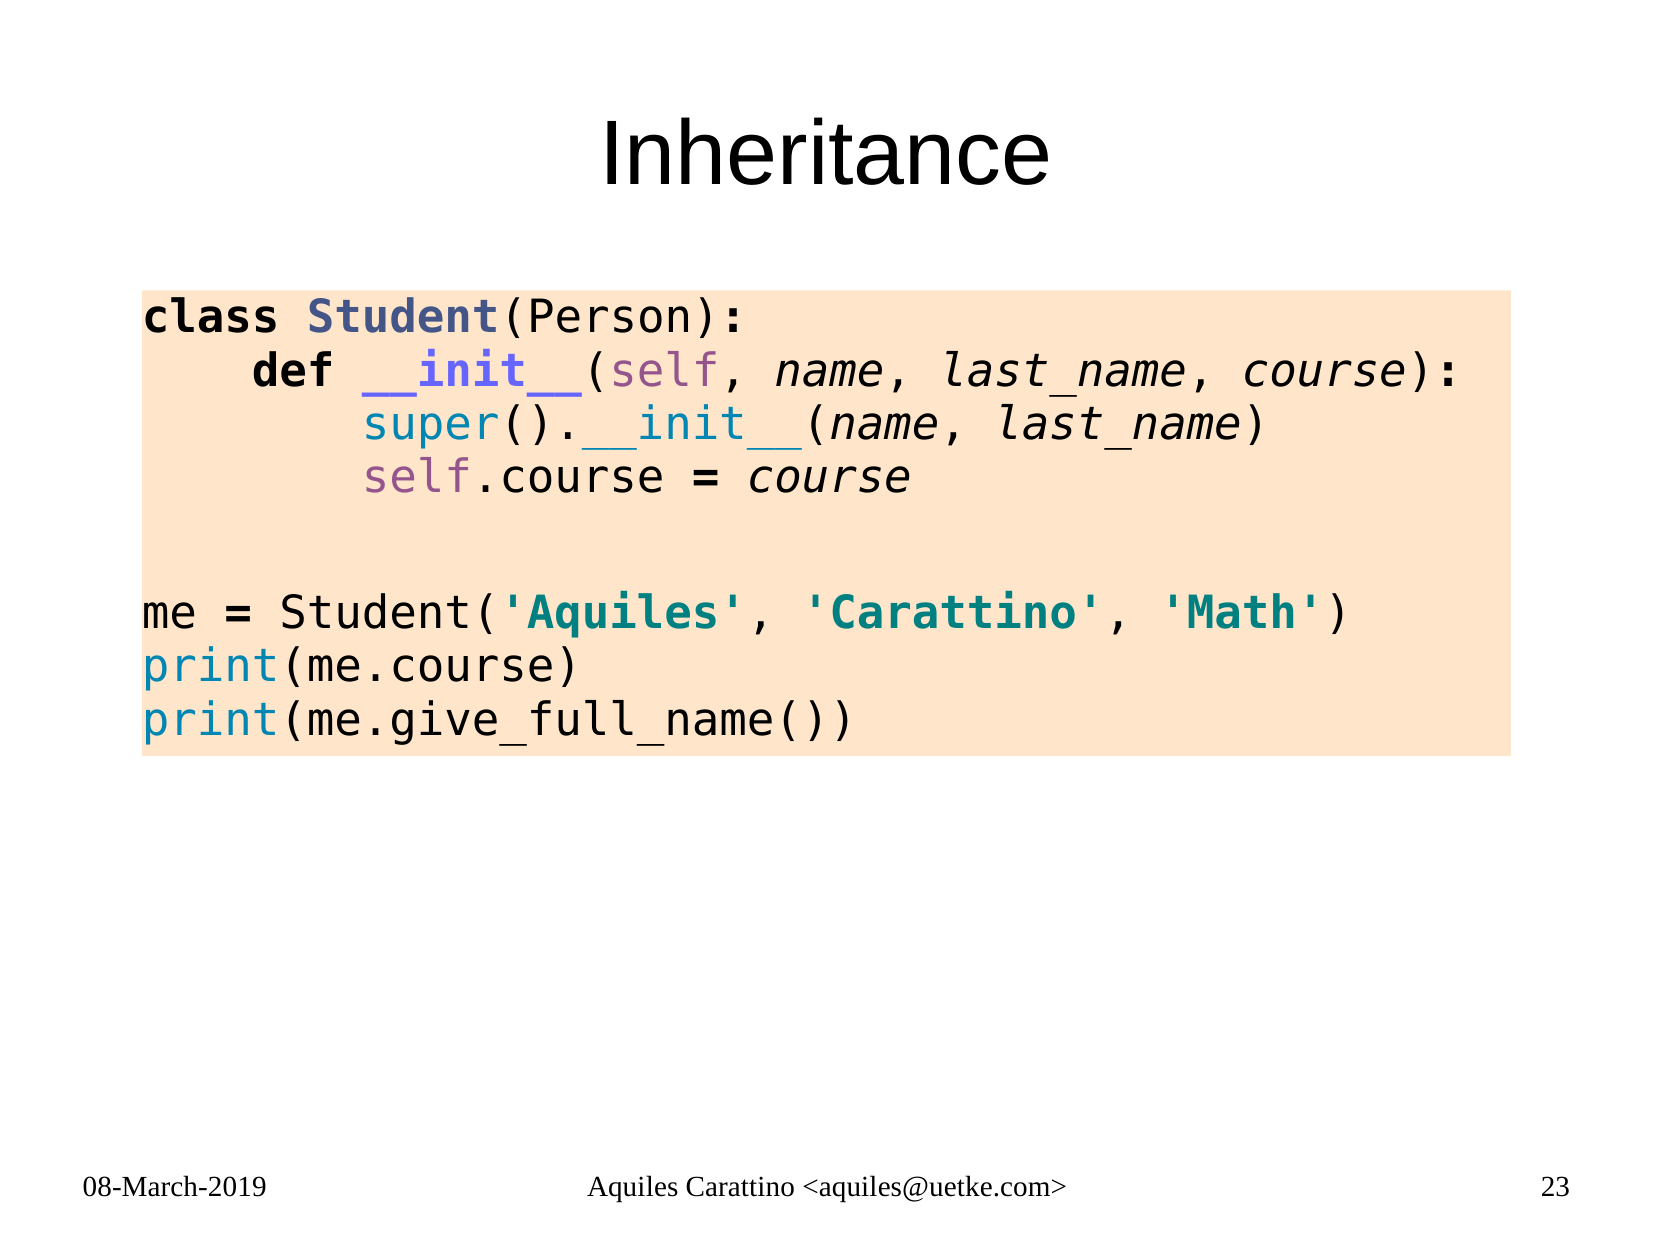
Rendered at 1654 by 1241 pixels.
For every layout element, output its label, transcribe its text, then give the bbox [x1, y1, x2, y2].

list class Student(Person): def __init__(self, name, last_name, course): super().__init__(name, last_name) self.course = course me = Student('Aquiles', 'Carattino', 'Math') print(me.course) print(me.give_full_name()) [141, 290, 1511, 756]
title Inheritance [82, 49, 1571, 257]
